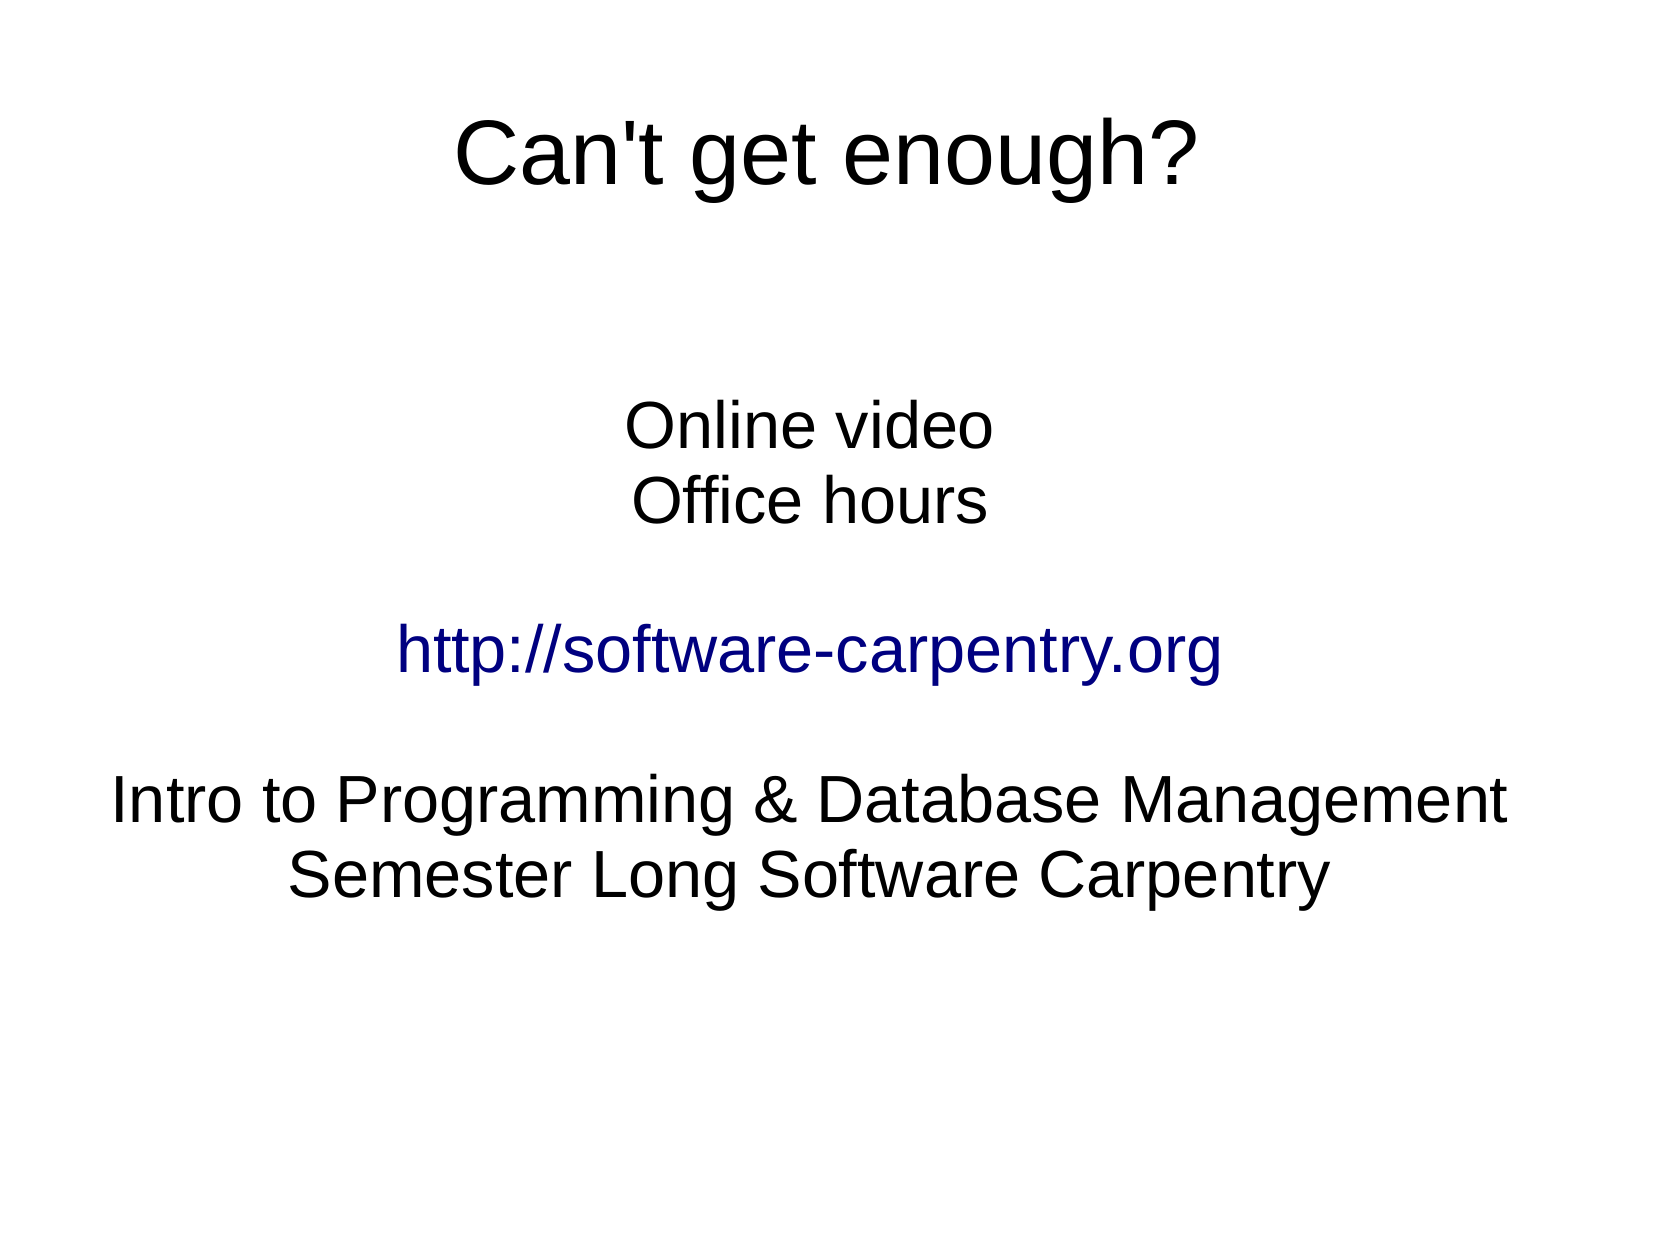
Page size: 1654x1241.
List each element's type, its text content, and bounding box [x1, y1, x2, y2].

title Can't get enough? [82, 49, 1571, 257]
subtitle Online video Office hours http://software-carpentry.org Intro to Programming & Database Management Semester Long Software Carpentry [82, 290, 1538, 1010]
